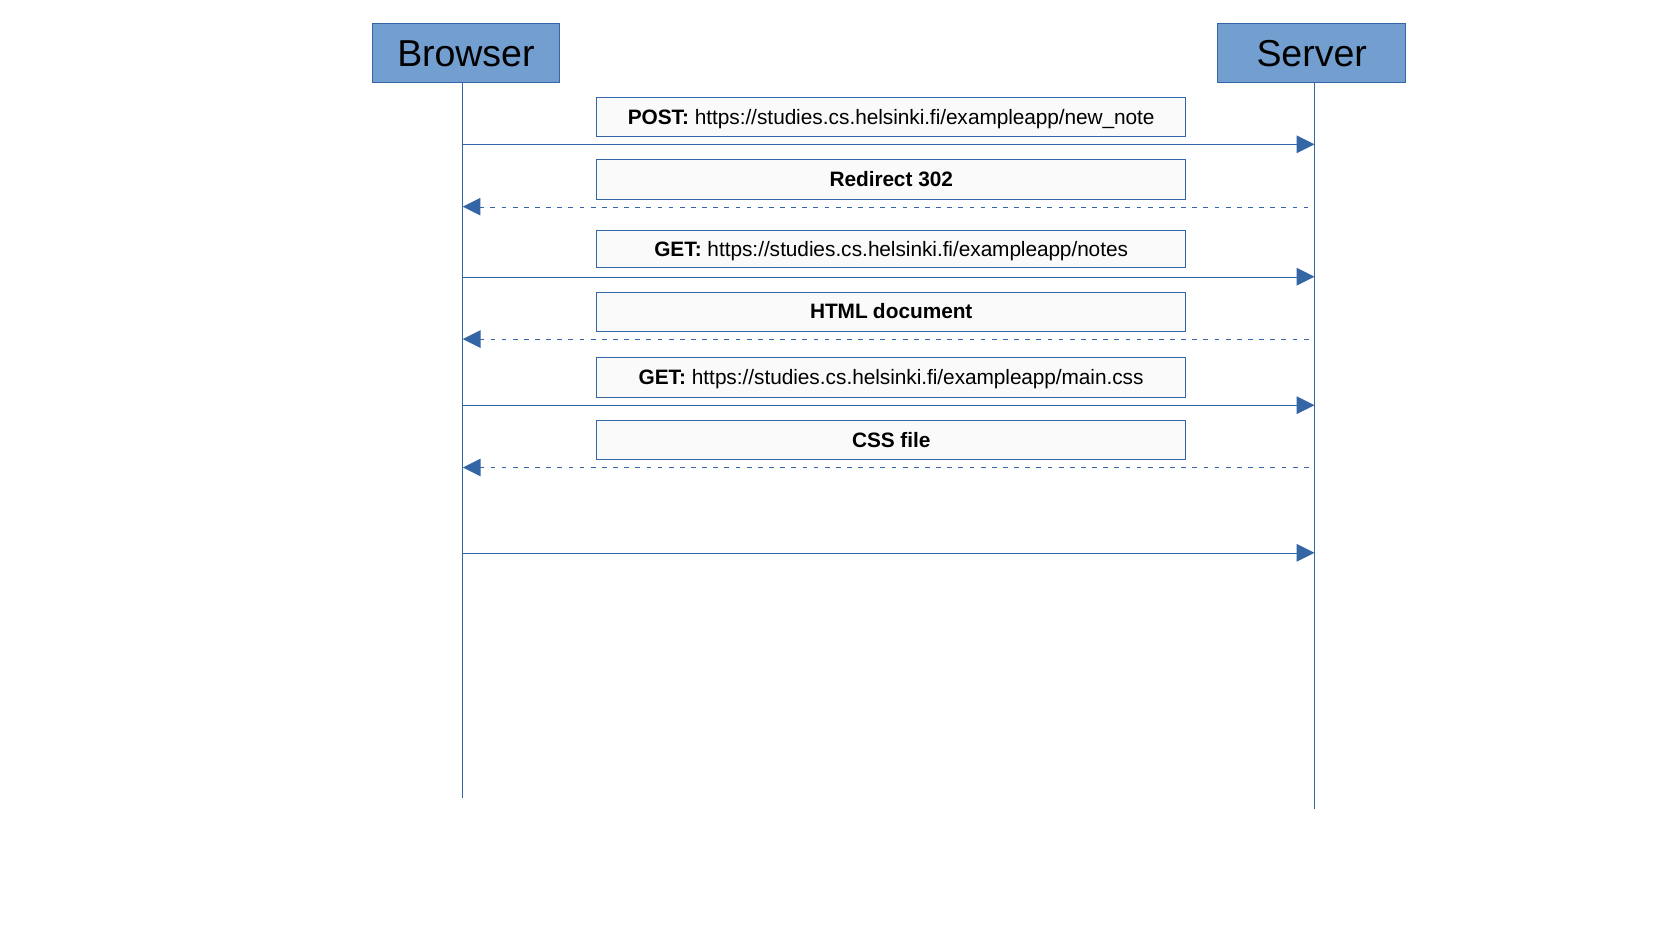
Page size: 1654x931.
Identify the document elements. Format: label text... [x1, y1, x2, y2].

text_box Browser [372, 23, 560, 83]
text_box Redirect 302 [596, 159, 1186, 200]
text_box CSS file [596, 420, 1186, 460]
text_box POST: https://studies.cs.helsinki.fi/exampleapp/new_note [596, 97, 1186, 137]
text_box GET: https://studies.cs.helsinki.fi/exampleapp/notes [596, 230, 1186, 268]
text_box GET: https://studies.cs.helsinki.fi/exampleapp/main.css [596, 357, 1186, 398]
text_box HTML document [596, 292, 1186, 332]
text_box Server [1217, 23, 1406, 83]
